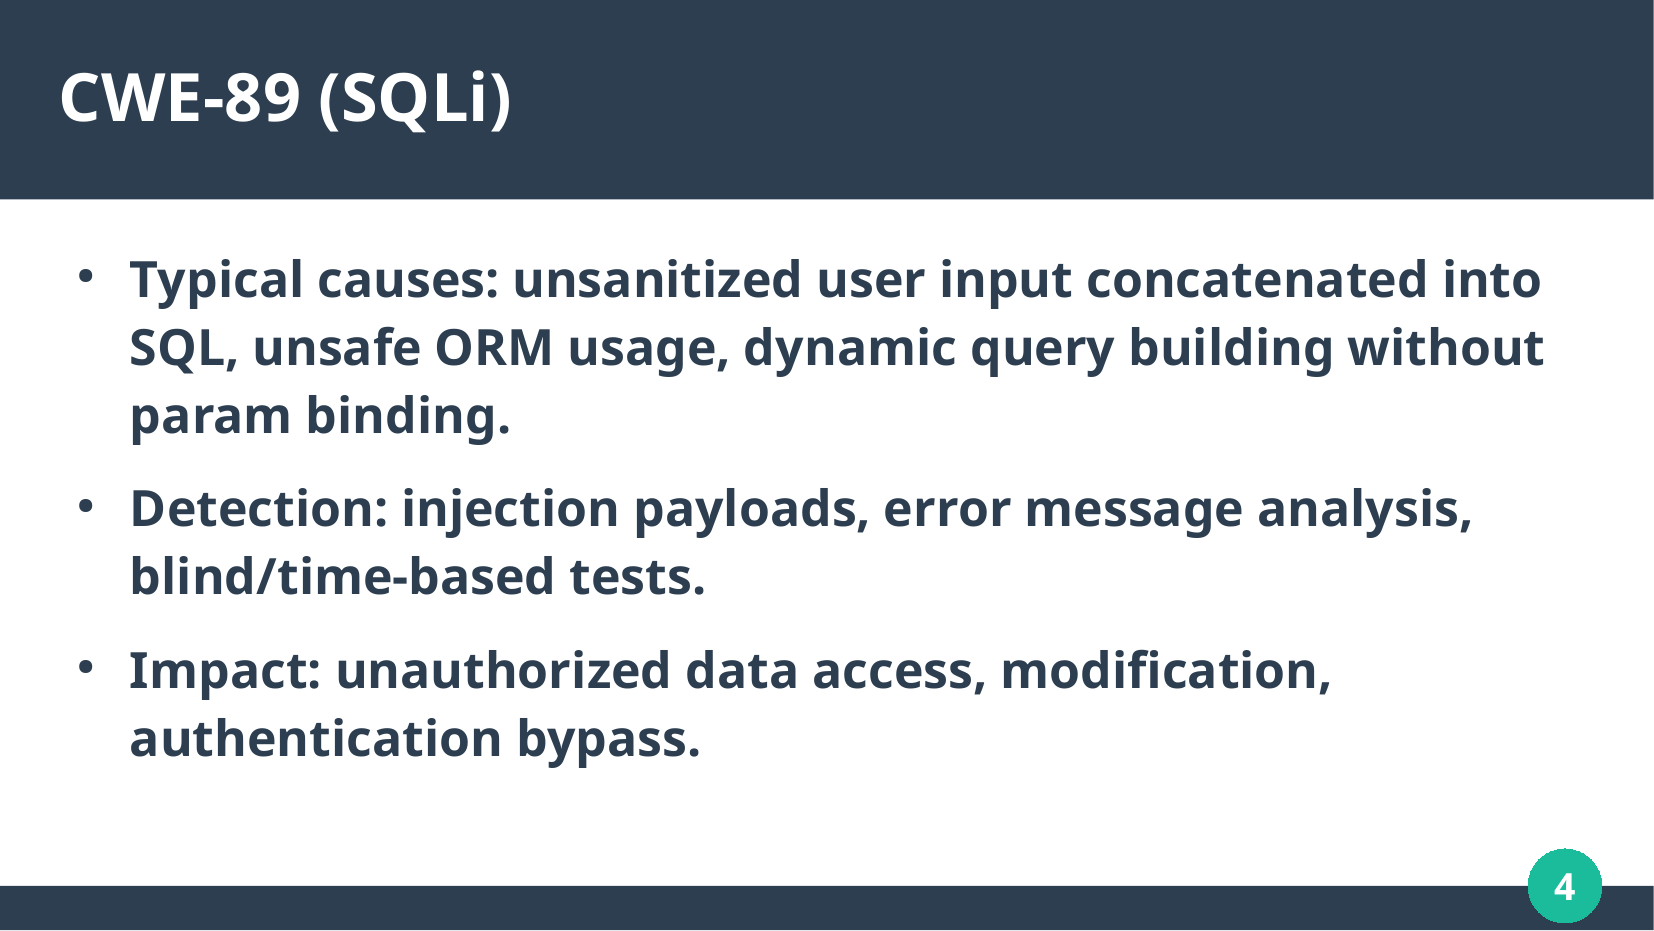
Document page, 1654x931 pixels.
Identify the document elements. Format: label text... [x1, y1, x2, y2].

title CWE-89 (SQLi) [59, 37, 1595, 155]
list Typical causes: unsanitized user input concatenated into SQL, unsafe ORM usage, dynamic query building without param binding. Detection: injection payloads, error message analysis, blind/time-based tests. Impact: unauthorized data access, modification, authentication bypass. [59, 243, 1595, 864]
